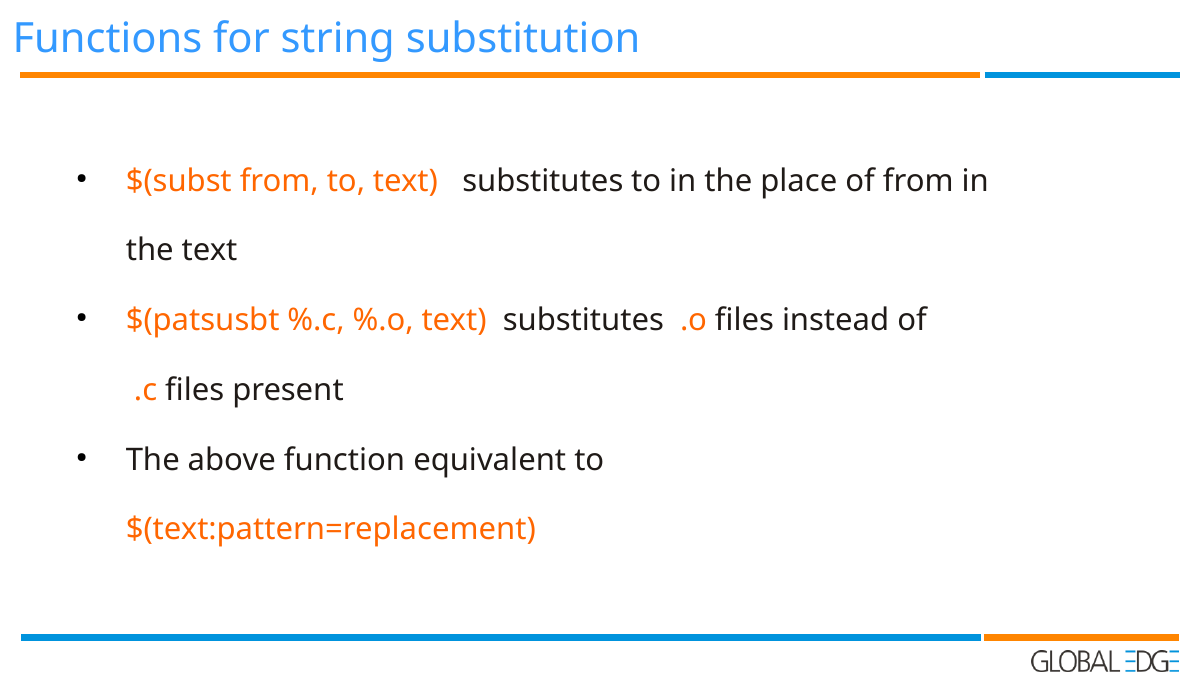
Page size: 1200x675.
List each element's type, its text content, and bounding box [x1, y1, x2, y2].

picture [1031, 650, 1179, 672]
title Functions for string substitution [12, 9, 1088, 63]
list $(subst from, to, text) substitutes to in the place of from in the text $(patsusbt %.c, %.o, text) substitutes .o files instead of .c files present The above function equivalent to $(text:pattern=replacement) [60, 157, 1140, 550]
